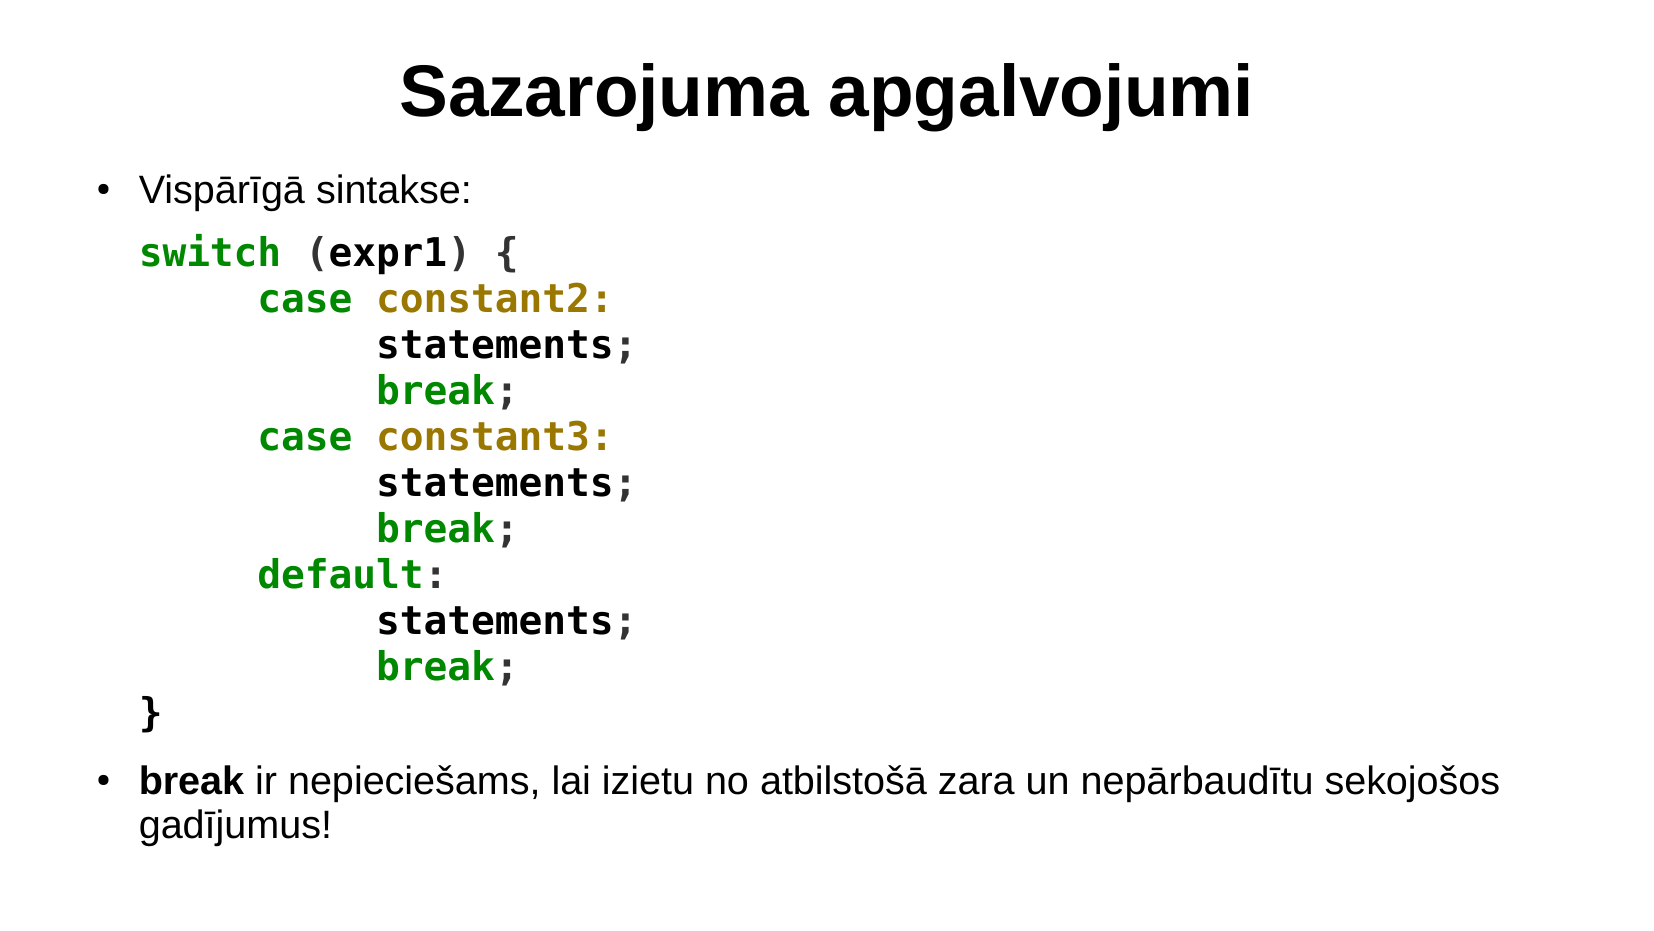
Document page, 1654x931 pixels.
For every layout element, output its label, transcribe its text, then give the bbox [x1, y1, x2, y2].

title Sazarojuma apgalvojumi [82, 7, 1571, 176]
list Vispārīgā sintakse: switch (expr1) { case constant2: statements; break; case constant3: statements; break; default: statements; break; } break ir nepieciešams, lai izietu no atbilstošā zara un nepārbaudītu sekojošos gadījumus! [82, 168, 1560, 851]
